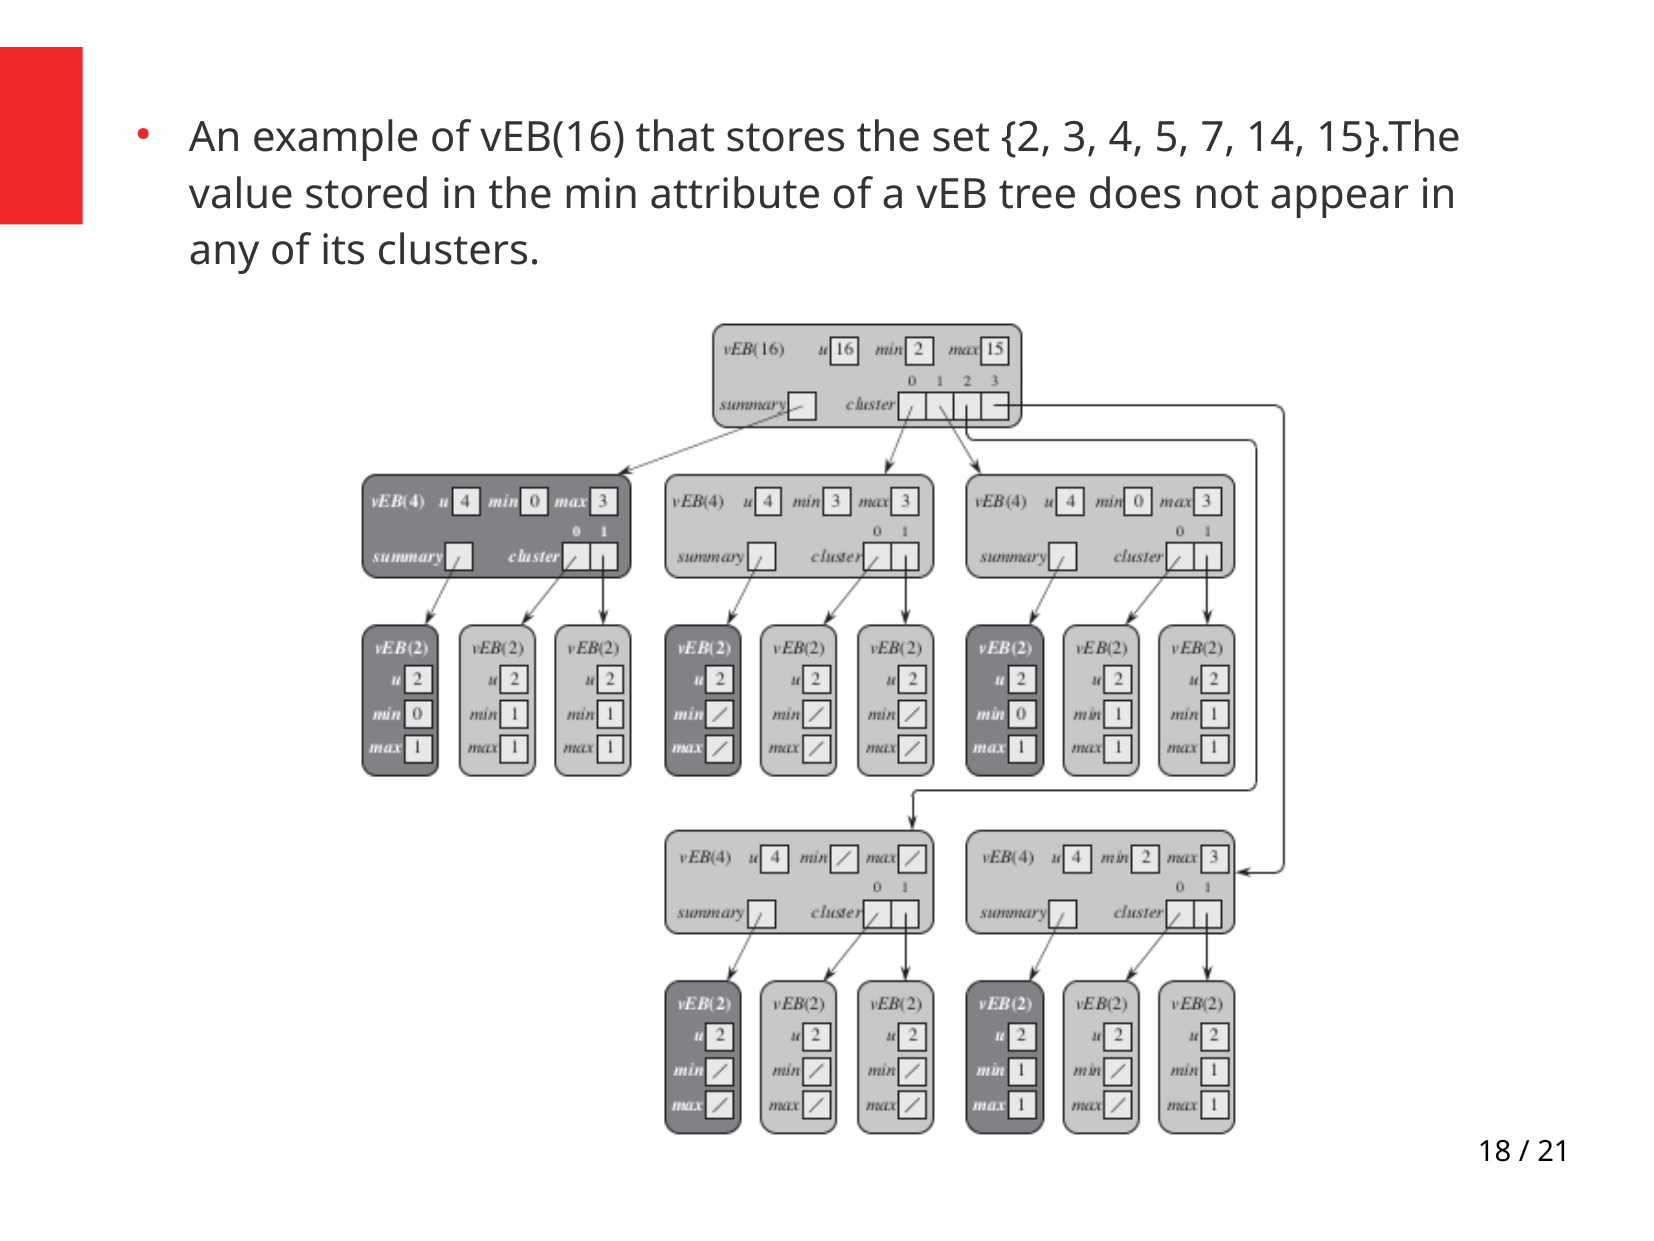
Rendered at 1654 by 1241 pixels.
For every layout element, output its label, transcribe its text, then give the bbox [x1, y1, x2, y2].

picture [263, 269, 1377, 1153]
list An example of vEB(16) that stores the set {2, 3, 4, 5, 7, 14, 15}.The value stored in the min attribute of a vEB tree does not appear in any of its clusters. [118, 106, 1536, 343]
